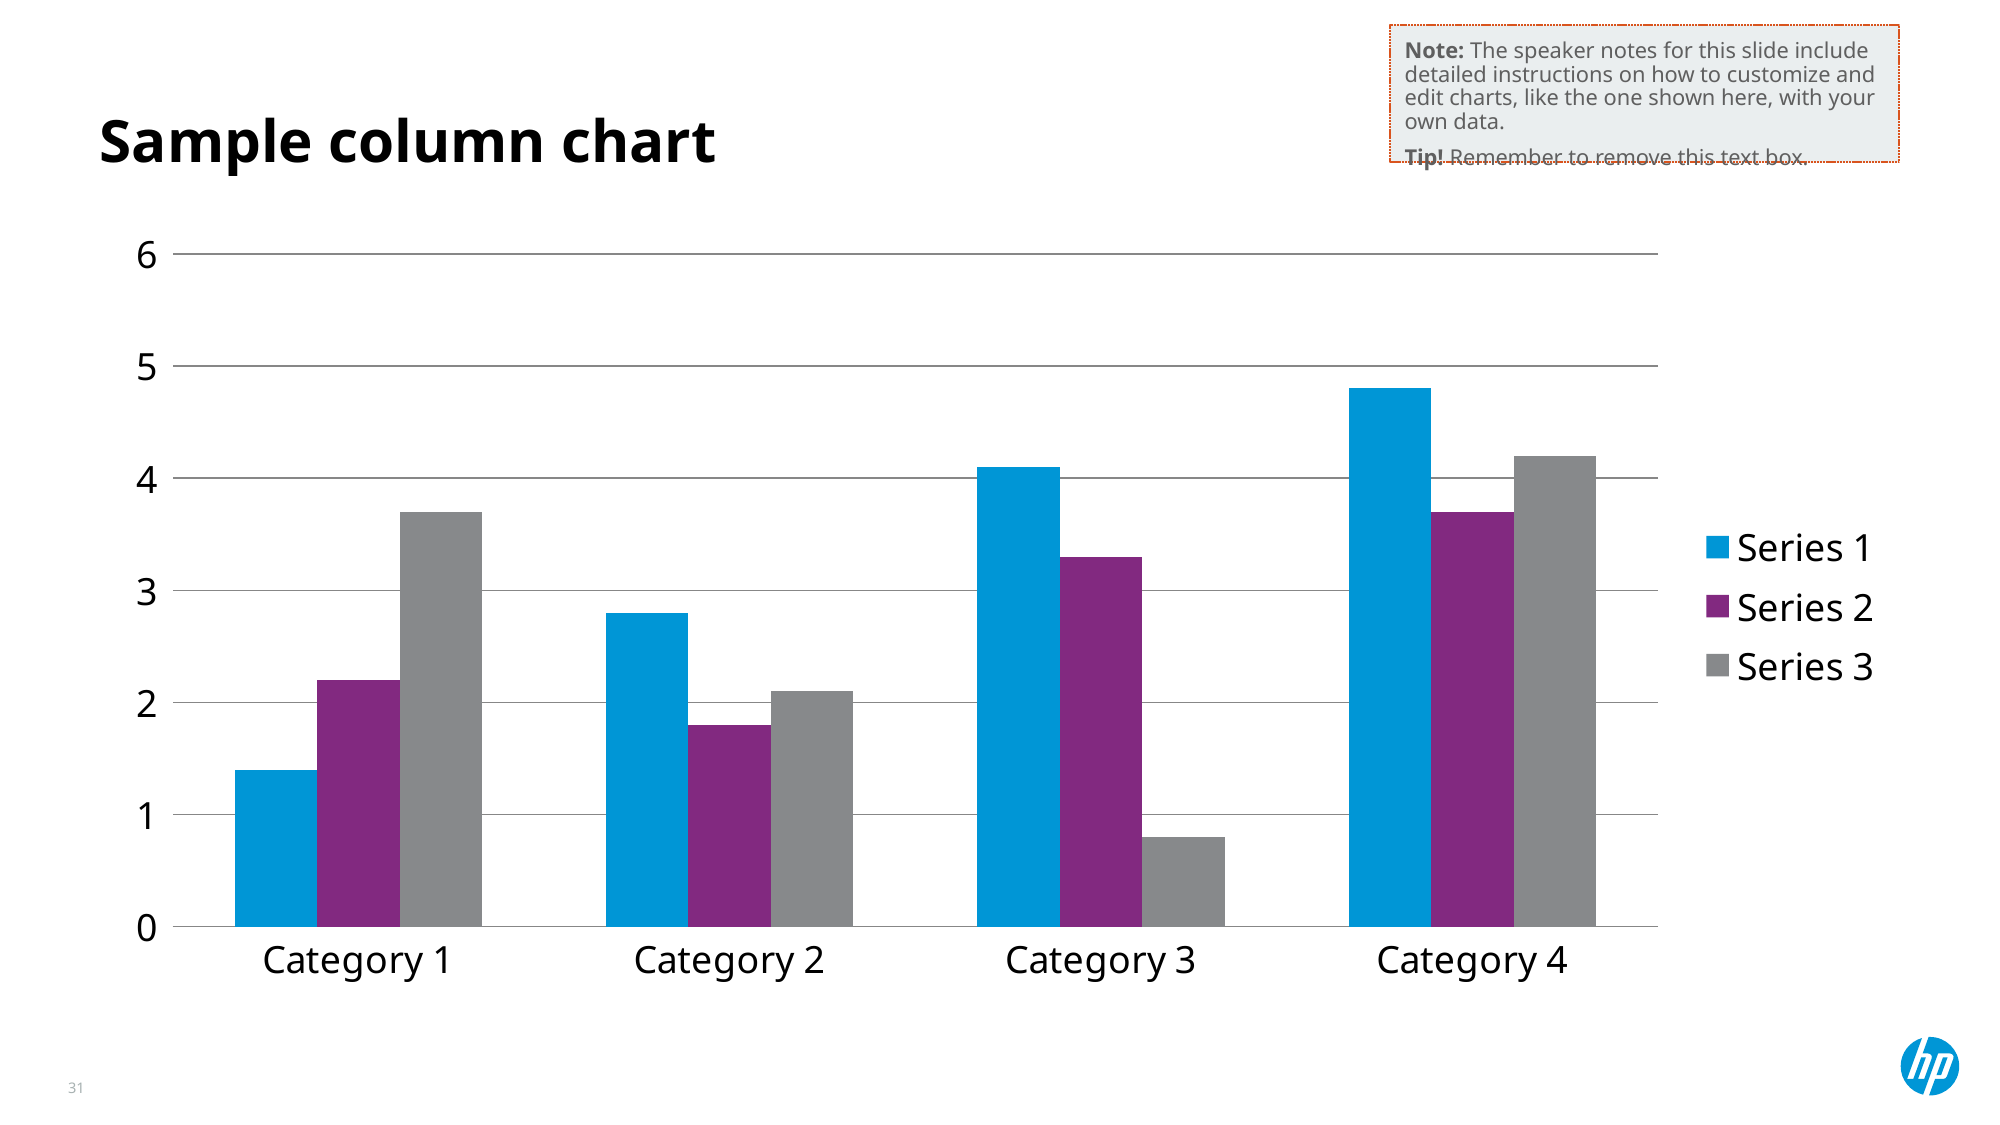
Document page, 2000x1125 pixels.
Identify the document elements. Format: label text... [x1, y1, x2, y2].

chart [99, 212, 1900, 1000]
slide_number <number> [34, 1062, 85, 1099]
text_box Note: The speaker notes for this slide include detailed instructions on how to customize and edit charts, like the one shown here, with your own data. Tip! Remember to remove this text box. [1389, 24, 1900, 163]
title Sample column chart [99, 50, 1900, 175]
